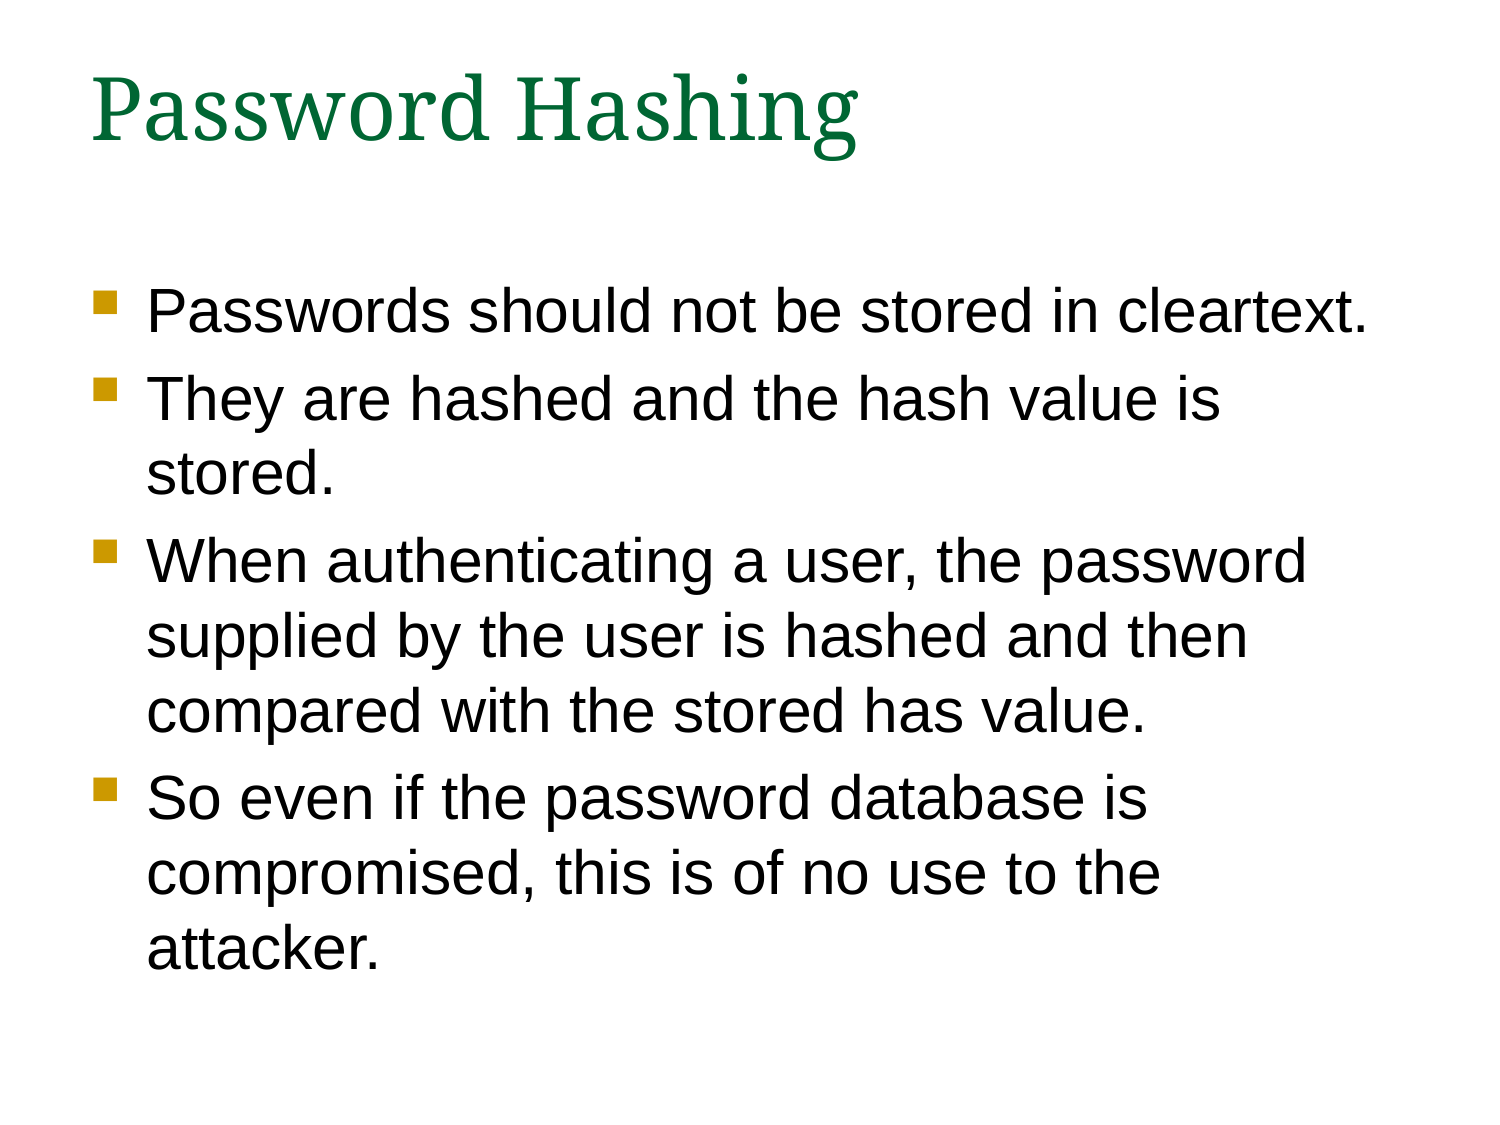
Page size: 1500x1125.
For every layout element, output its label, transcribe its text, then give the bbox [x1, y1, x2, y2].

title Password Hashing [75, 45, 1425, 233]
list Passwords should not be stored in cleartext. They are hashed and the hash value is stored. When authenticating a user, the password supplied by the user is hashed and then compared with the stored has value. So even if the password database is compromised, this is of no use to the attacker. [75, 262, 1425, 1006]
